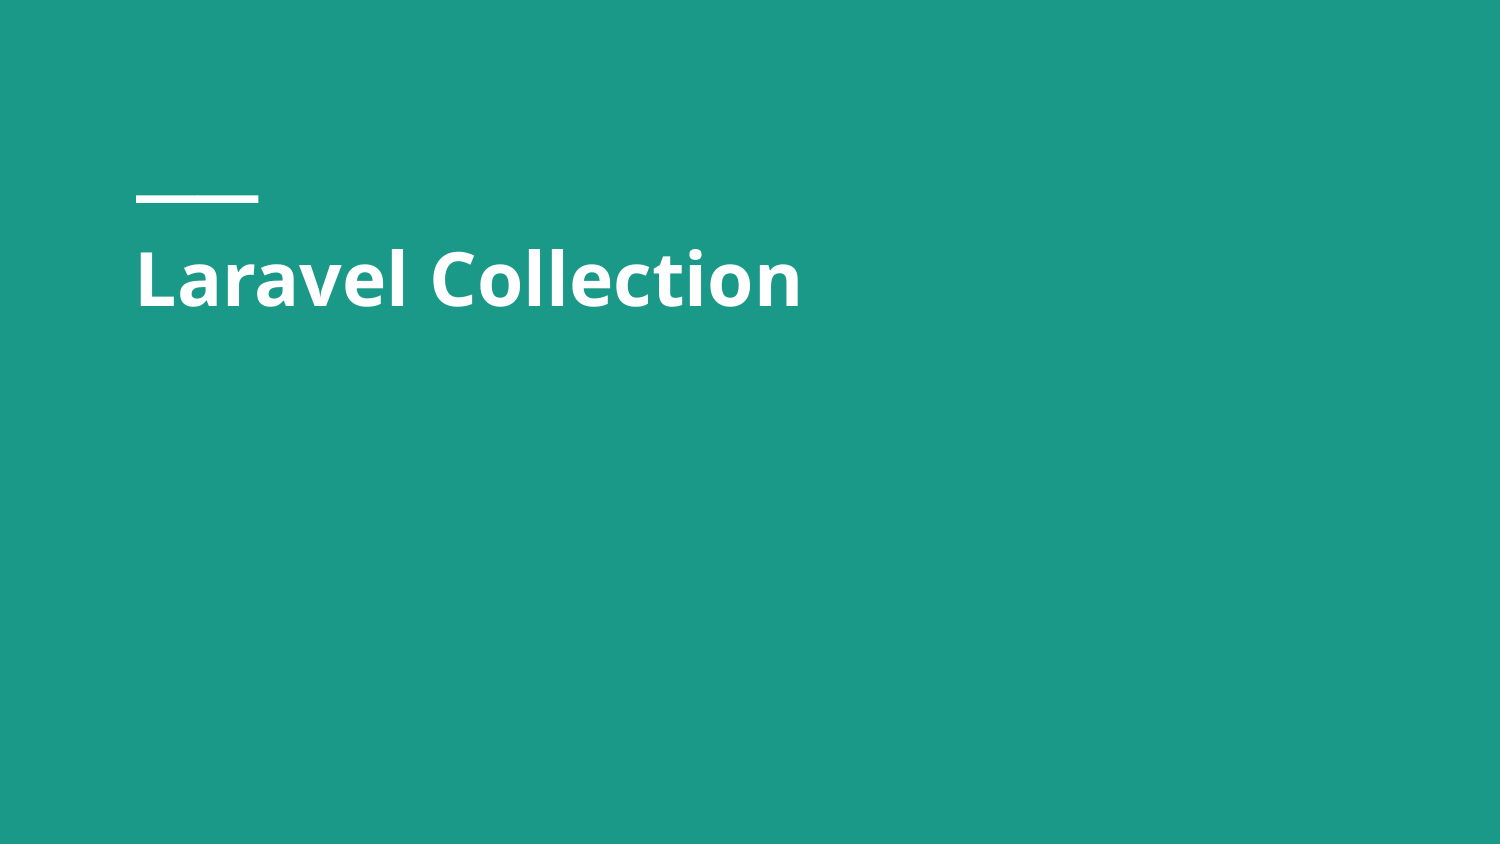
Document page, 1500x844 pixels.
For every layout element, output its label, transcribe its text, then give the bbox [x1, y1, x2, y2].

title Laravel Collection [119, 216, 1381, 466]
